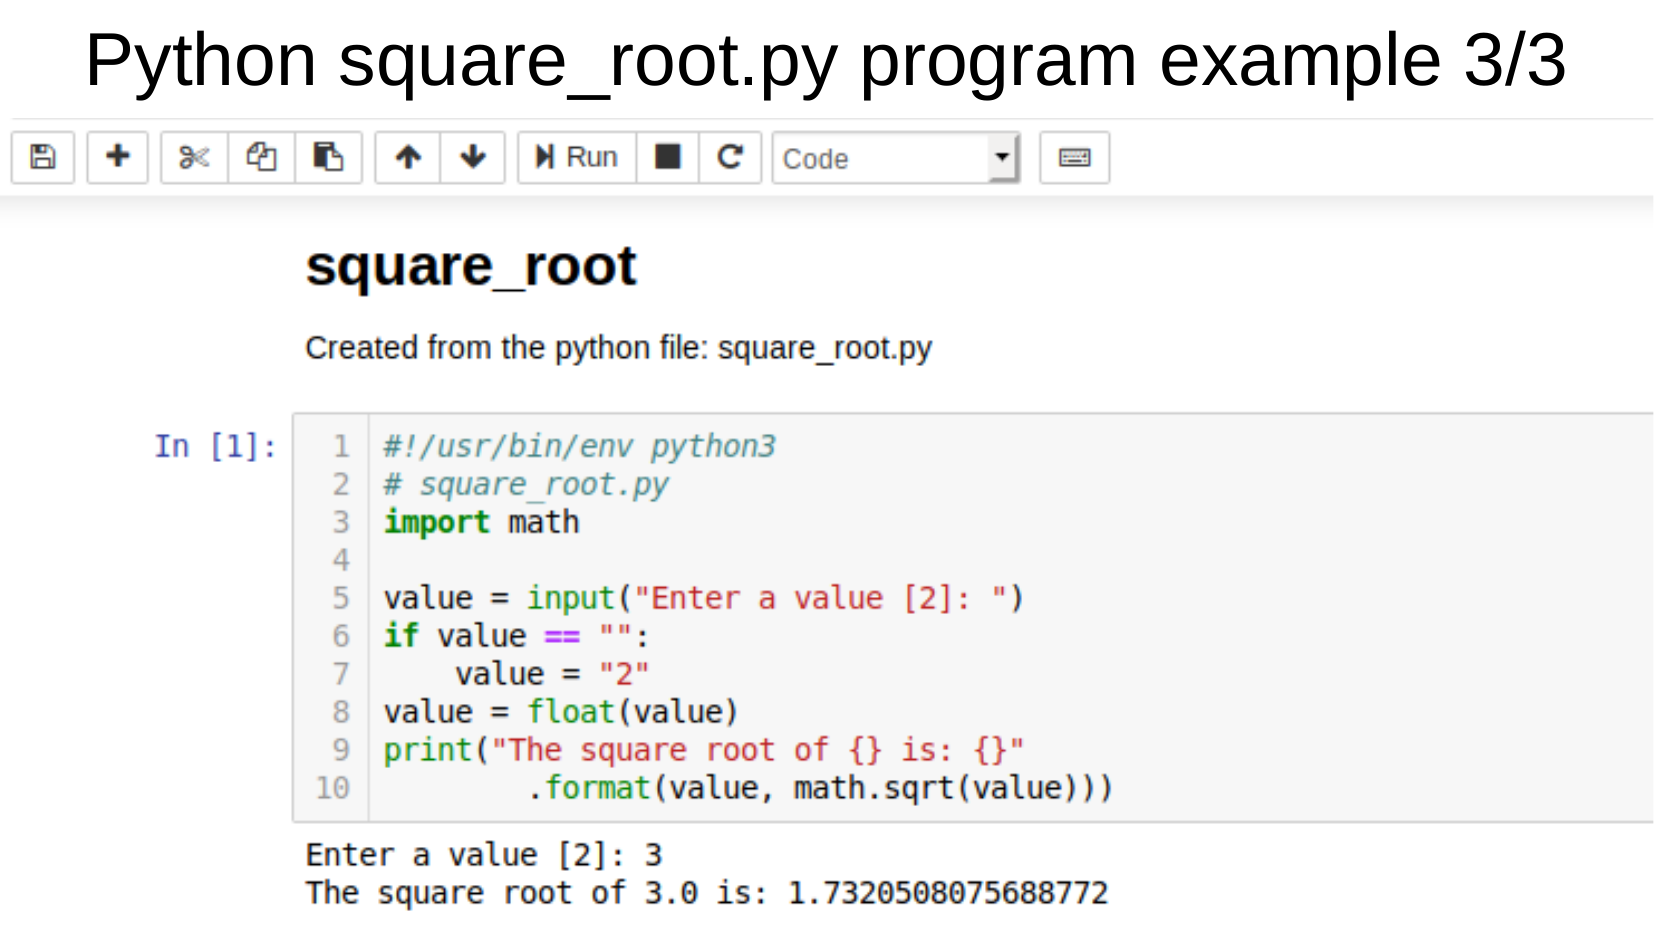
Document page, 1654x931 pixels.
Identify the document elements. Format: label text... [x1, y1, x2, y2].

picture [0, 118, 1654, 931]
title Python square_root.py program example 3/3 [82, 13, 1571, 107]
